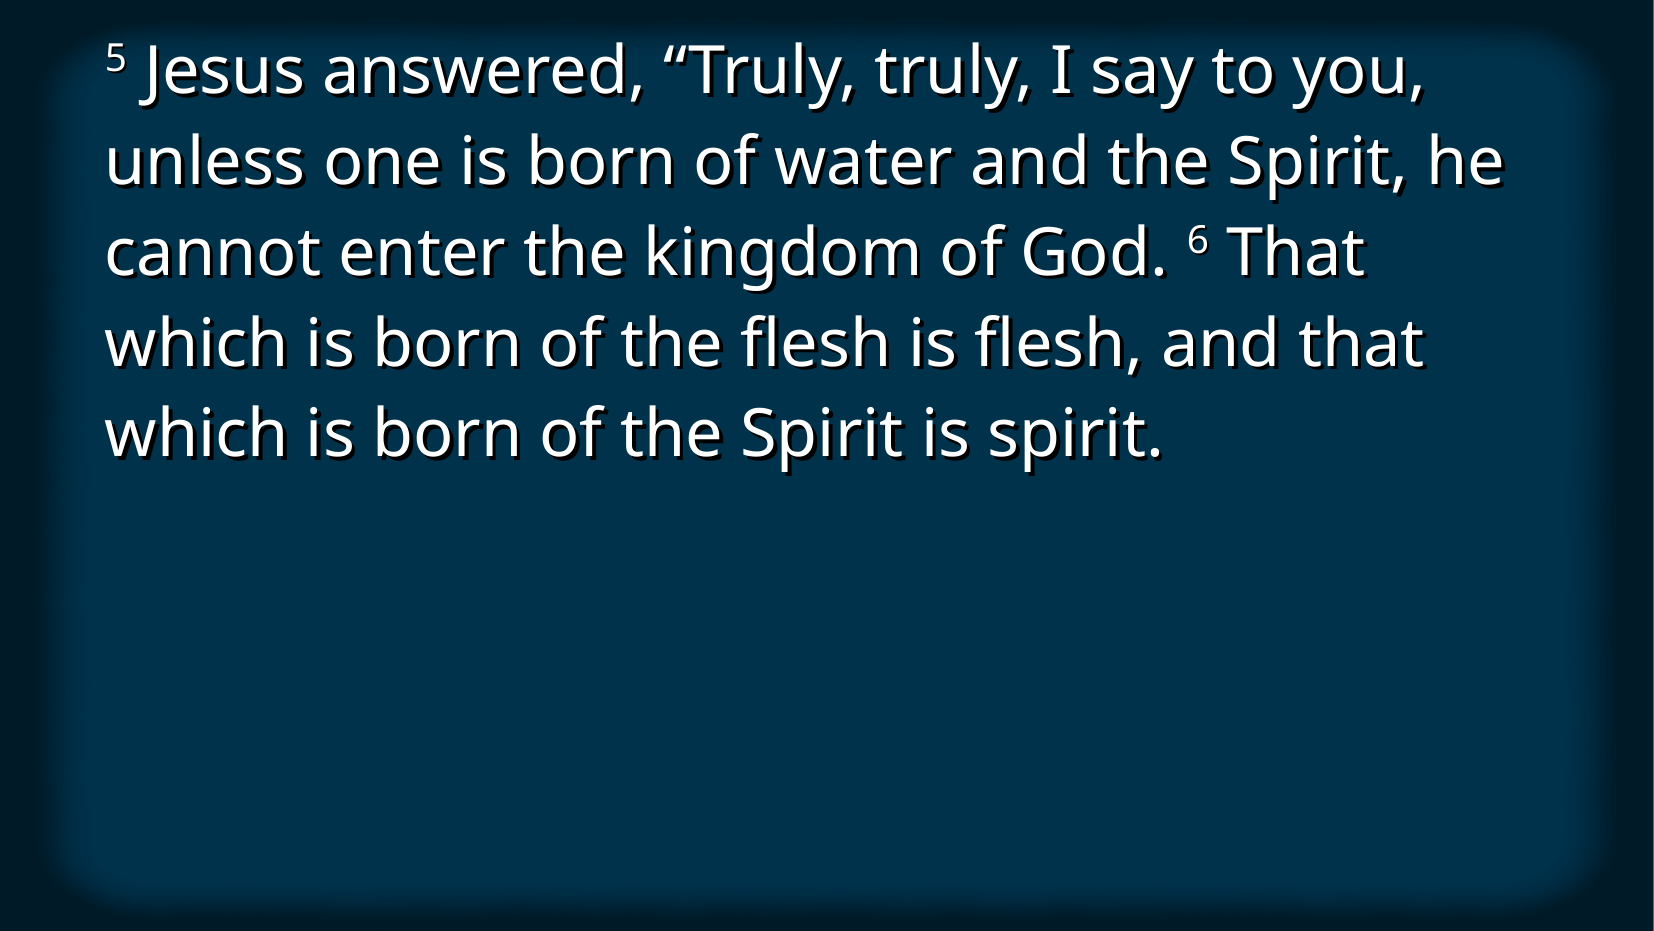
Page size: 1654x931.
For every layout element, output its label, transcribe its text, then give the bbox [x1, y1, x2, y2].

picture [0, 0, 1654, 931]
text_box 5 Jesus answered, “Truly, truly, I say to you, unless one is born of water and the Spirit, he cannot enter the kingdom of God. 6 That which is born of the flesh is flesh, and that which is born of the Spirit is spirit. [90, 15, 1576, 474]
